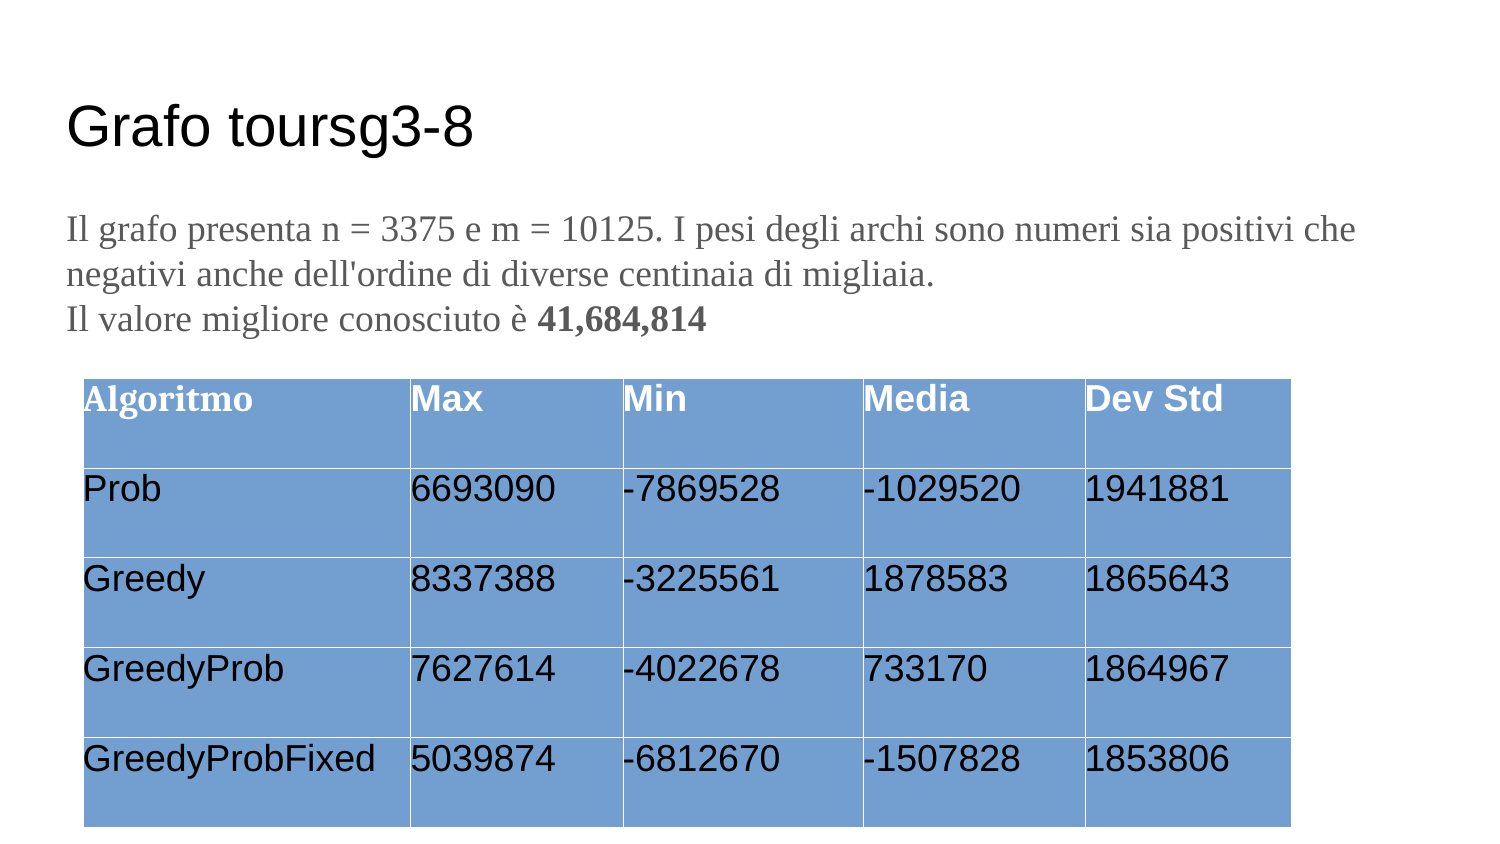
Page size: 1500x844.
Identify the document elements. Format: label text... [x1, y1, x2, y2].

table_header Dev Std [1086, 379, 1291, 468]
table_header Max [411, 379, 623, 468]
table_cell 1941881 [1086, 469, 1291, 557]
table_header Algoritmo [84, 379, 410, 468]
table_cell -1029520 [864, 469, 1085, 557]
table_cell Greedy [84, 558, 410, 647]
title Grafo toursg3-8 [51, 72, 1449, 167]
table_cell -6812670 [624, 738, 863, 827]
table_cell 1864967 [1086, 648, 1291, 737]
table_cell Prob [84, 469, 410, 557]
table_cell 5039874 [411, 738, 623, 827]
table_cell 1865643 [1086, 558, 1291, 647]
table_cell -7869528 [624, 469, 863, 557]
table_cell 1878583 [864, 558, 1085, 647]
table_header Min [624, 379, 863, 468]
table_cell GreedyProbFixed [84, 738, 410, 827]
table_cell -3225561 [624, 558, 863, 647]
list Il grafo presenta n = 3375 e m = 10125. I pesi degli archi sono numeri sia positivi che negativi anche dell'ordine di diverse centinaia di migliaia. Il valore migliore conosciuto è 41,684,814 [51, 189, 1449, 750]
table_cell 6693090 [411, 469, 623, 557]
table_header Media [864, 379, 1085, 468]
table_cell 733170 [864, 648, 1085, 737]
table_cell GreedyProb [84, 648, 410, 737]
table_cell -1507828 [864, 738, 1085, 827]
table_cell 1853806 [1086, 738, 1291, 827]
table_cell 7627614 [411, 648, 623, 737]
table_cell 8337388 [411, 558, 623, 647]
table_cell -4022678 [624, 648, 863, 737]
